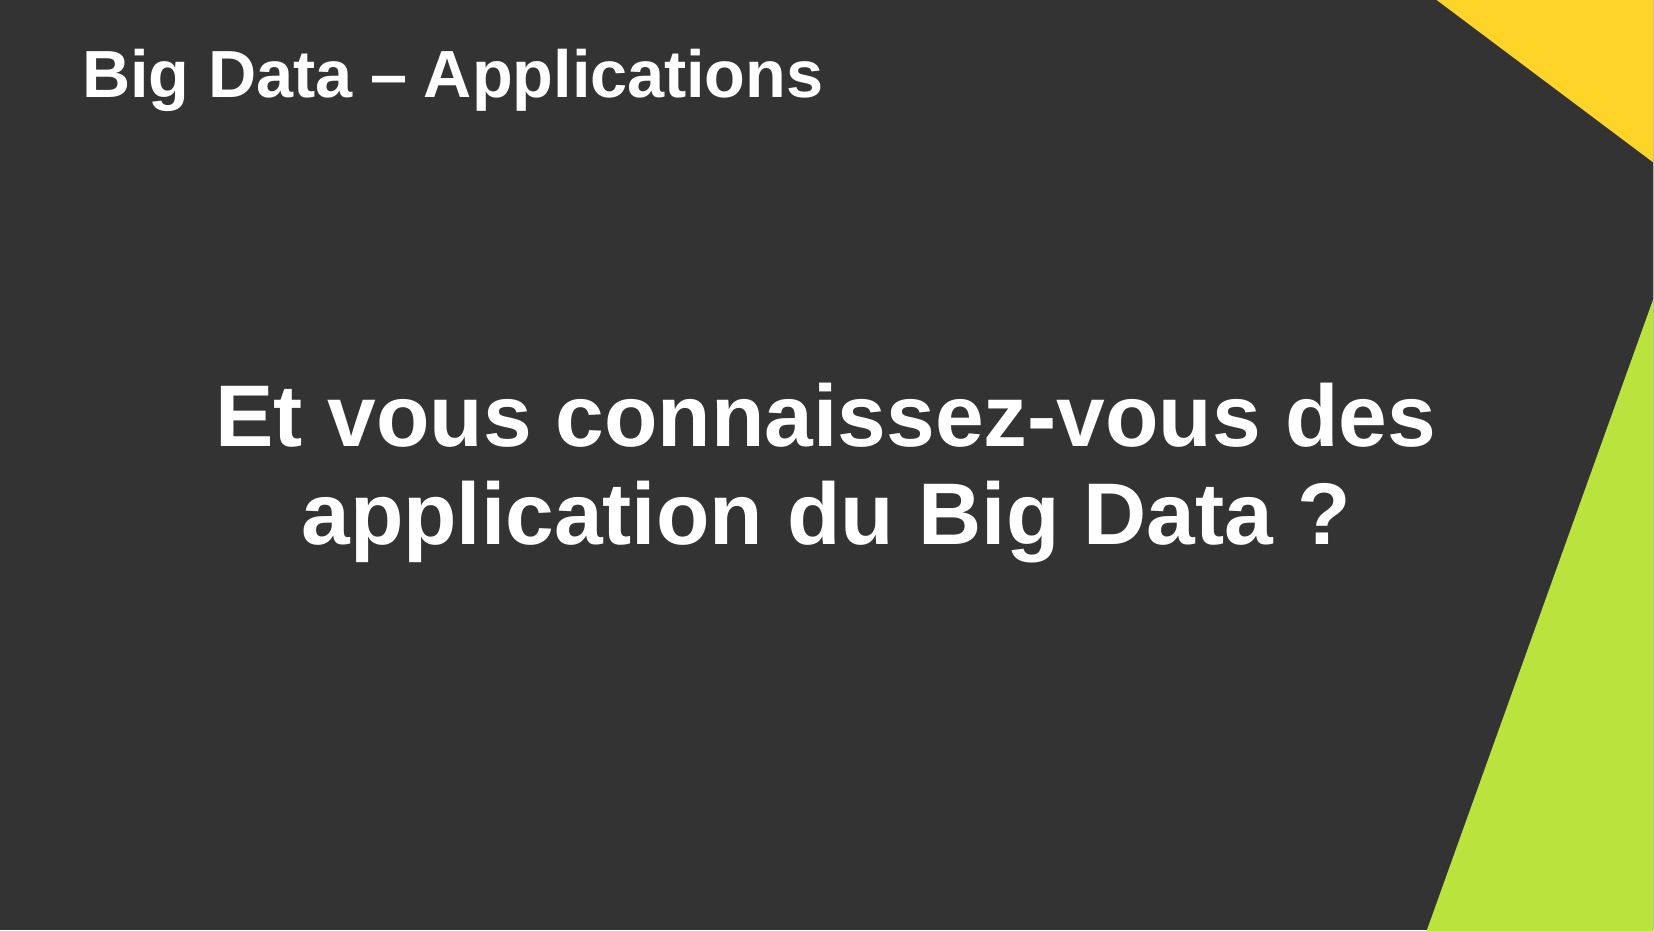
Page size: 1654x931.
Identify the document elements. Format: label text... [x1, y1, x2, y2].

text_box [1426, 297, 1654, 931]
title Et vous connaissez-vous des application du Big Data ? [31, 367, 1622, 563]
text_box [1436, 0, 1654, 163]
title Big Data – Applications [82, 37, 1571, 115]
